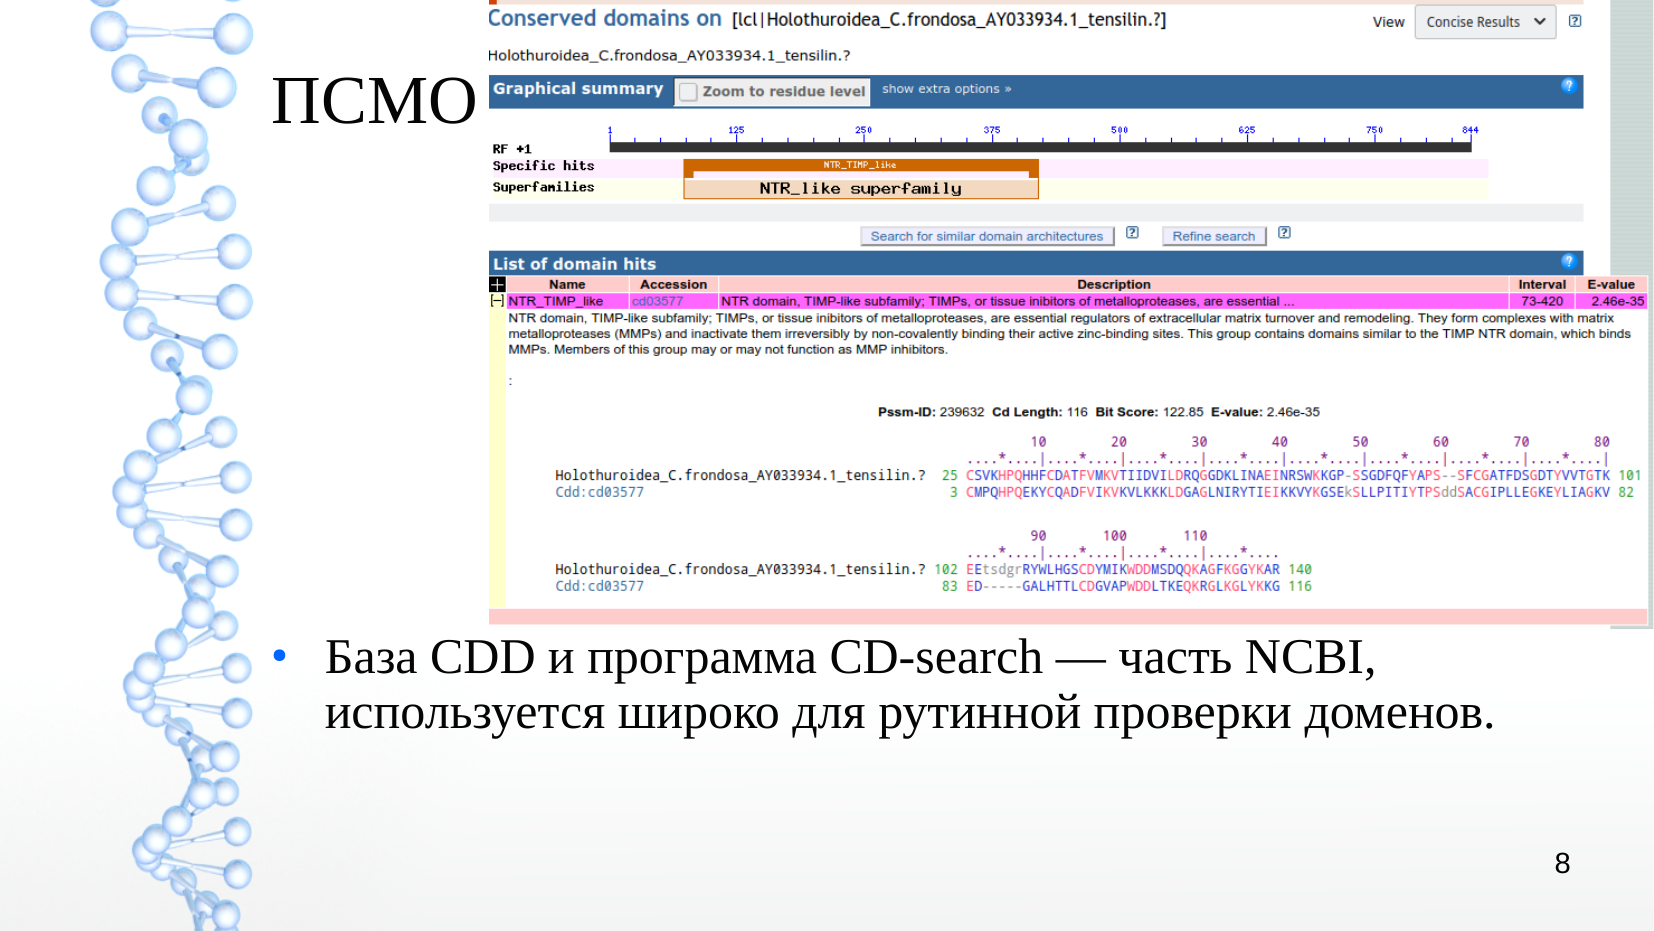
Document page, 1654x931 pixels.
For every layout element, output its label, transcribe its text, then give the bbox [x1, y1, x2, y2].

picture [0, 0, 1654, 931]
list База CDD и программа CD-search — часть NCBI, используется широко для рутинной проверки доменов. [253, 628, 1512, 910]
title ПСМО [112, 23, 489, 178]
